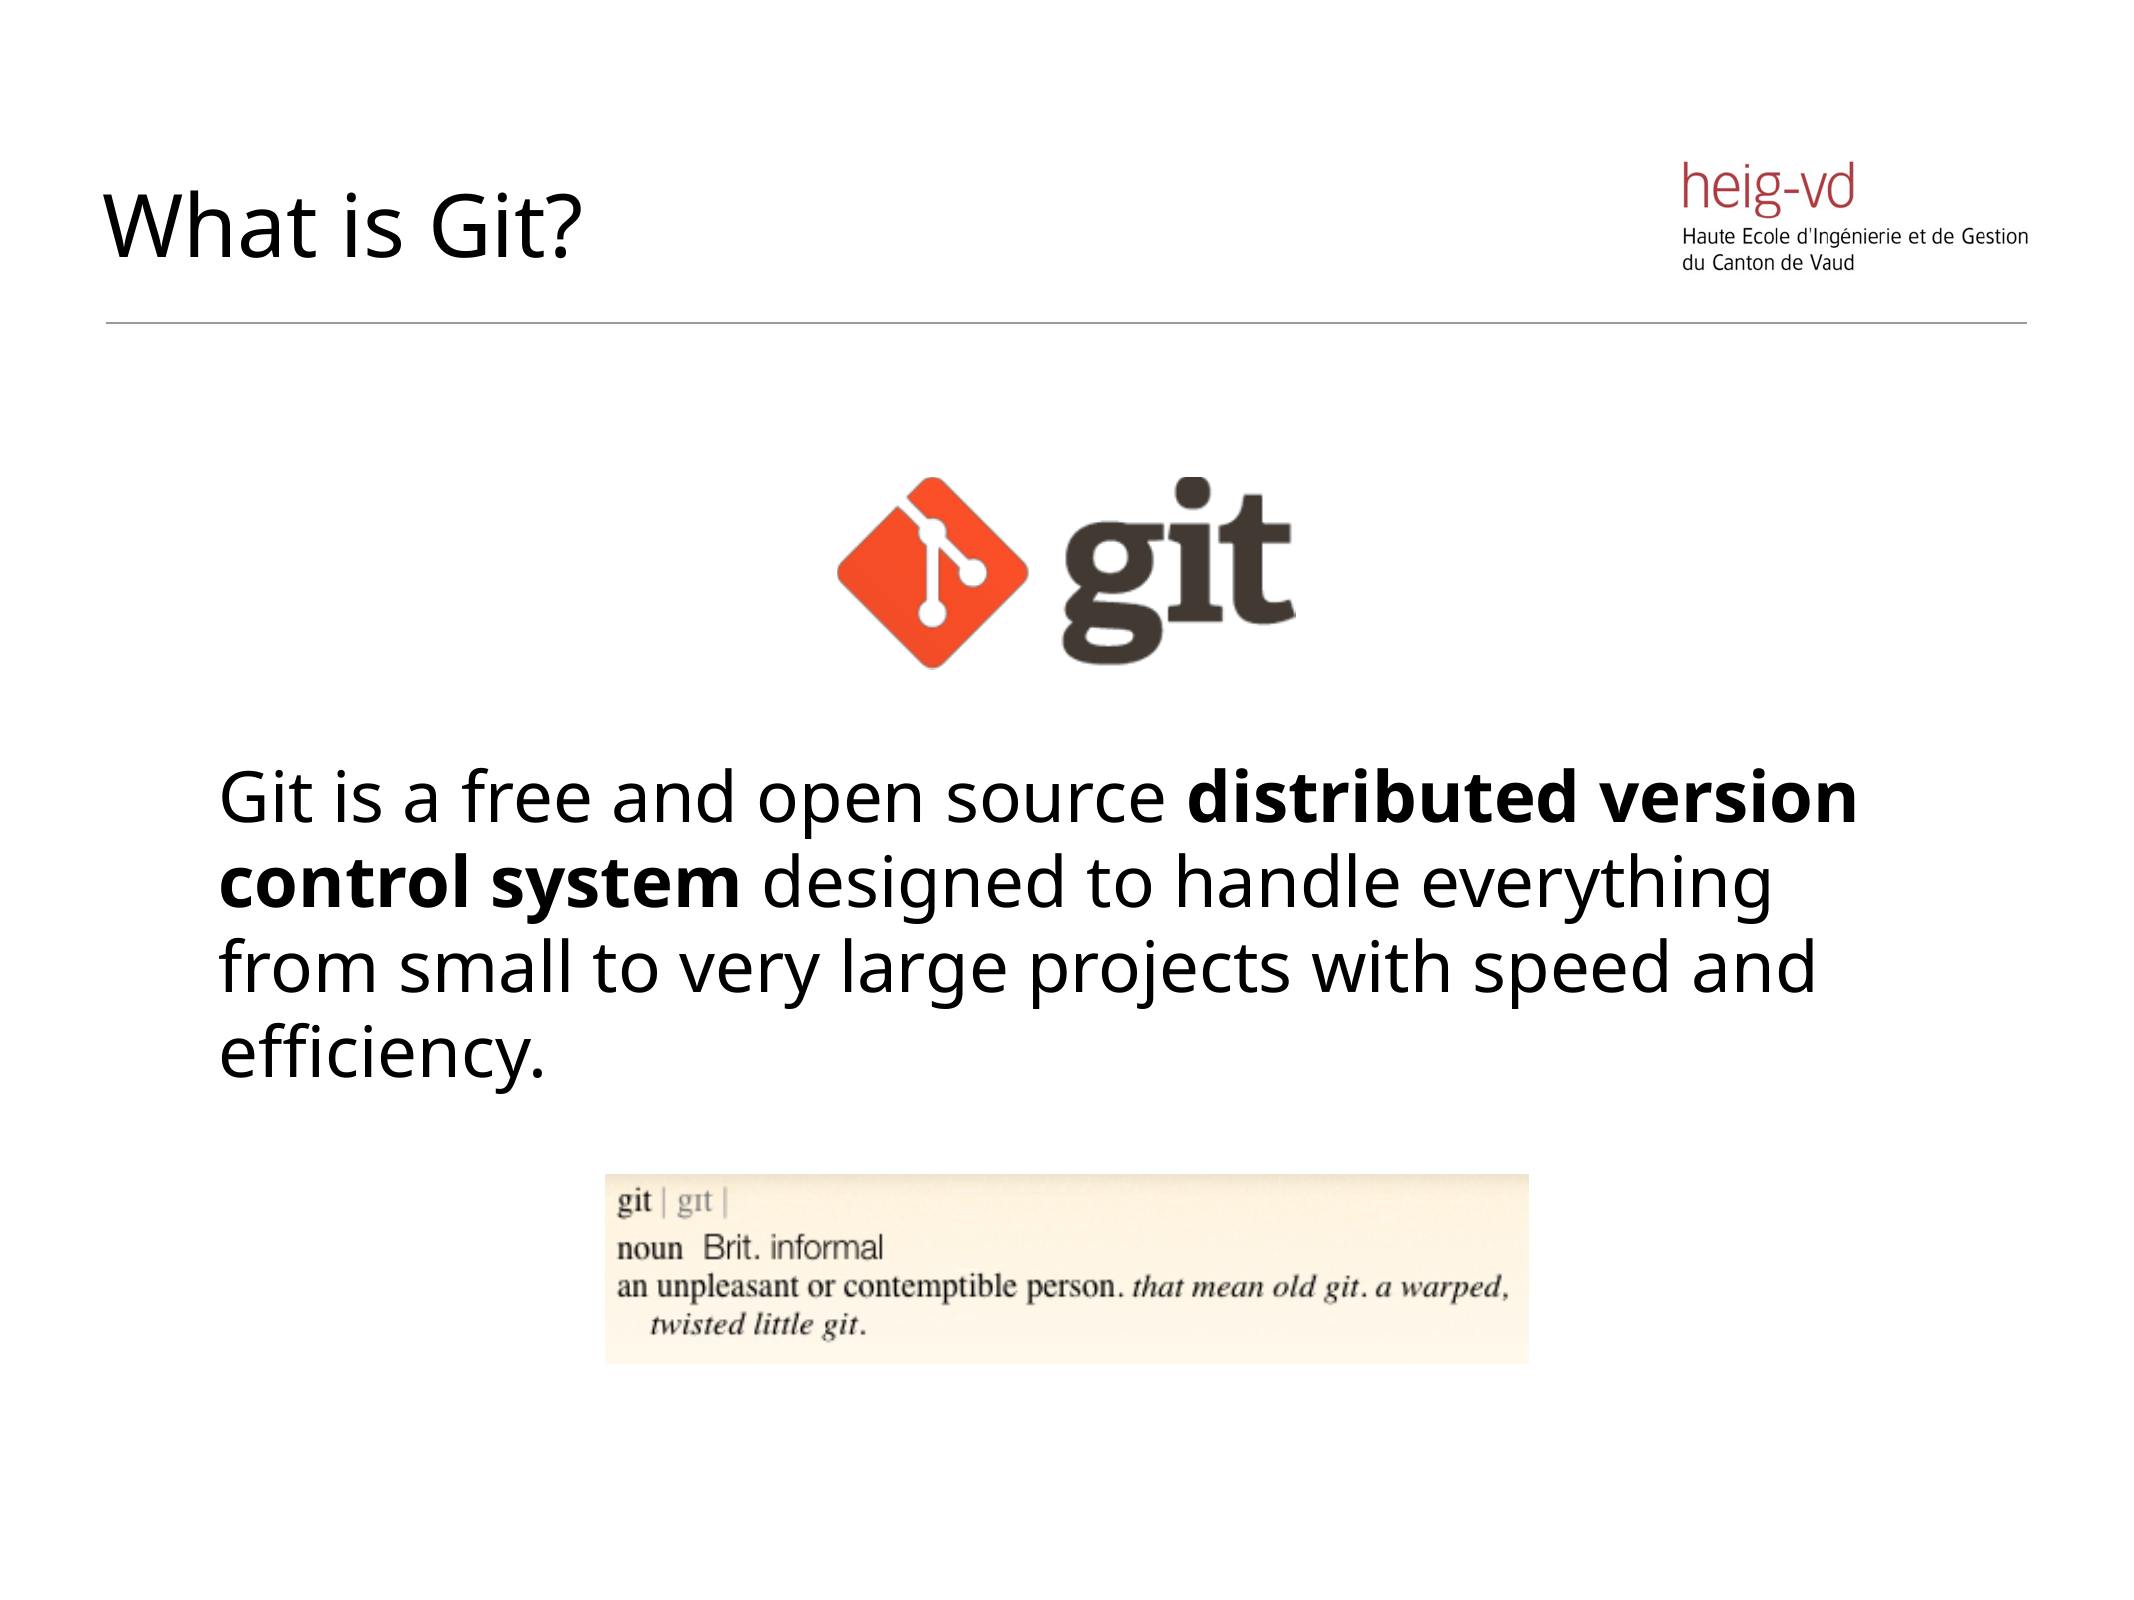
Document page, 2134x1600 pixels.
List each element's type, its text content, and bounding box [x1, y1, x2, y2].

text_box Git is a free and open source distributed version control system designed to handle everything from small to very large projects with speed and efficiency. [210, 743, 1923, 1101]
title What is Git? [93, 54, 2040, 284]
picture [837, 477, 1296, 670]
picture [605, 1174, 1529, 1364]
